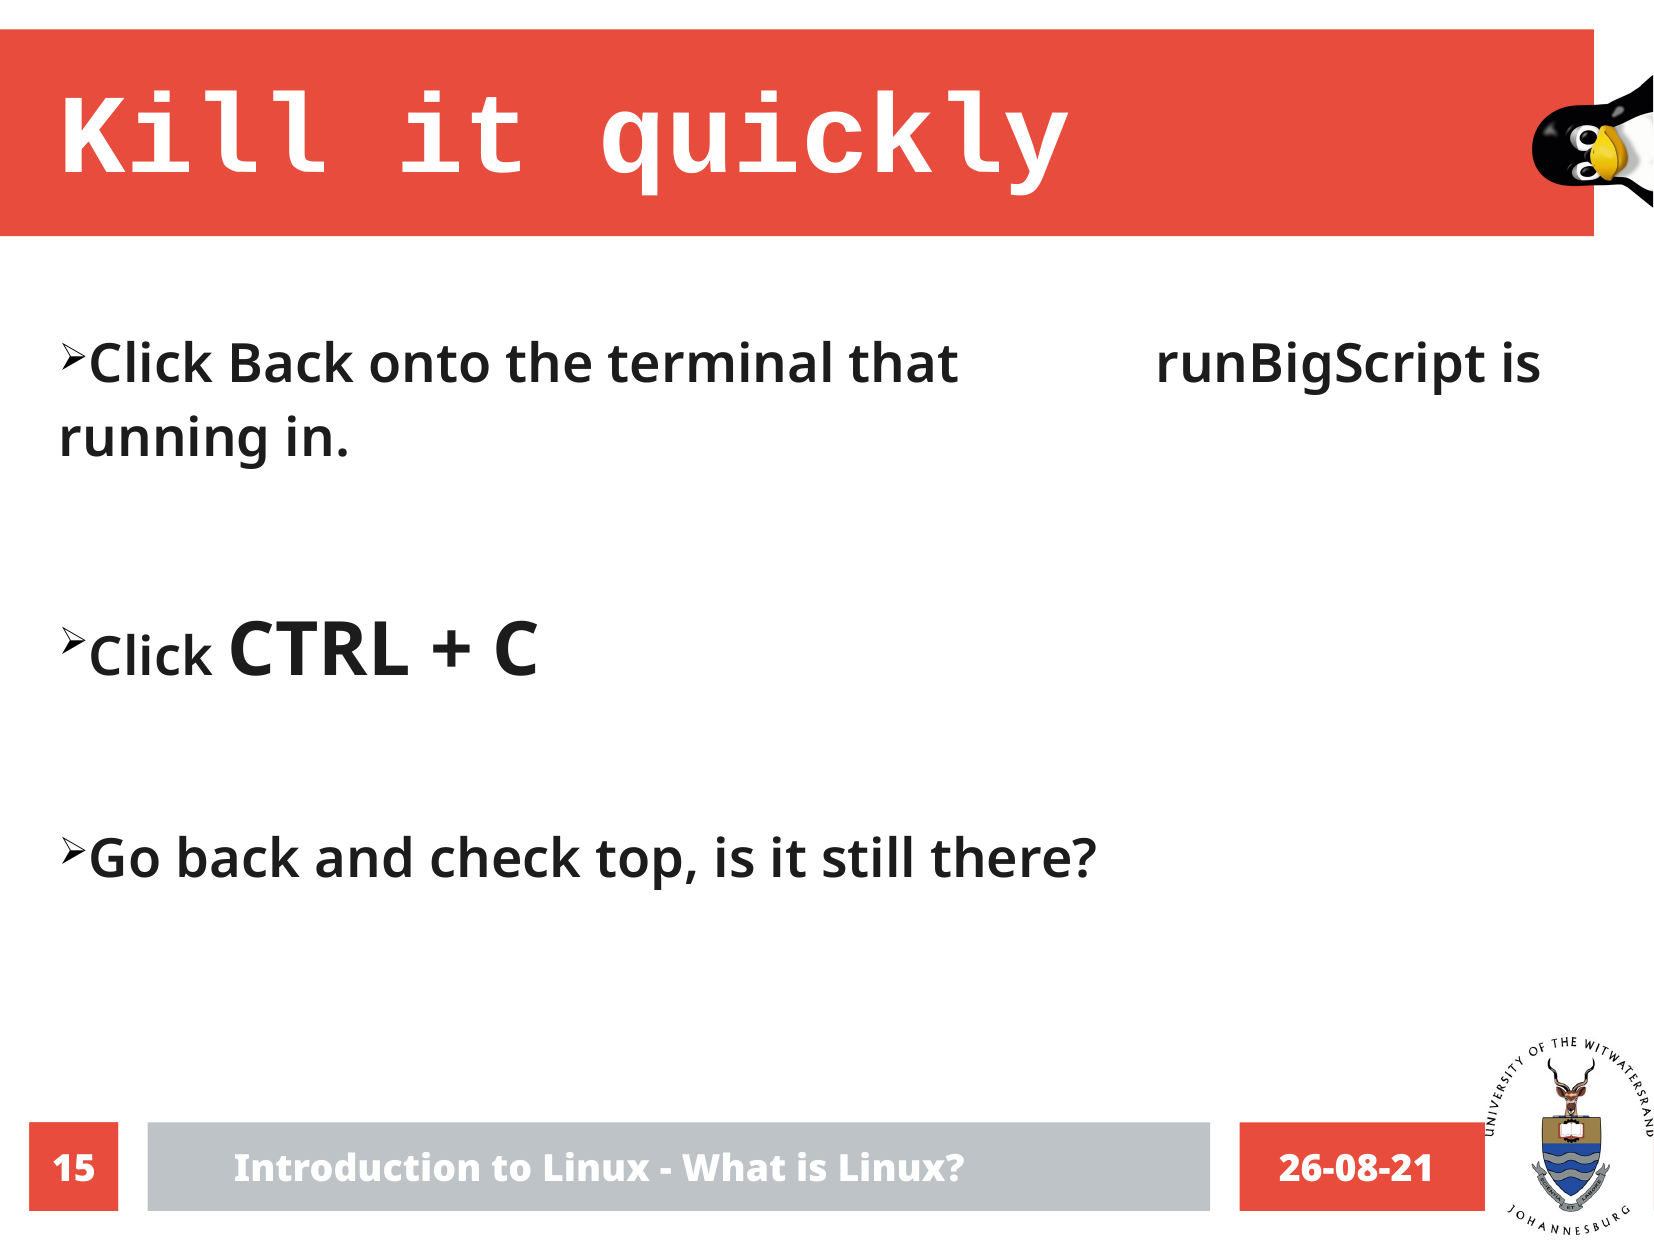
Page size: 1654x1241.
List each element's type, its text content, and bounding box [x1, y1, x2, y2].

picture [1515, 24, 1654, 276]
list Click Back onto the terminal that runBigScript is running in. Click CTRL + C Go back and check top, is it still there? [58, 324, 1565, 1093]
picture [1485, 1037, 1654, 1235]
title Kill it quickly [58, 59, 1594, 207]
